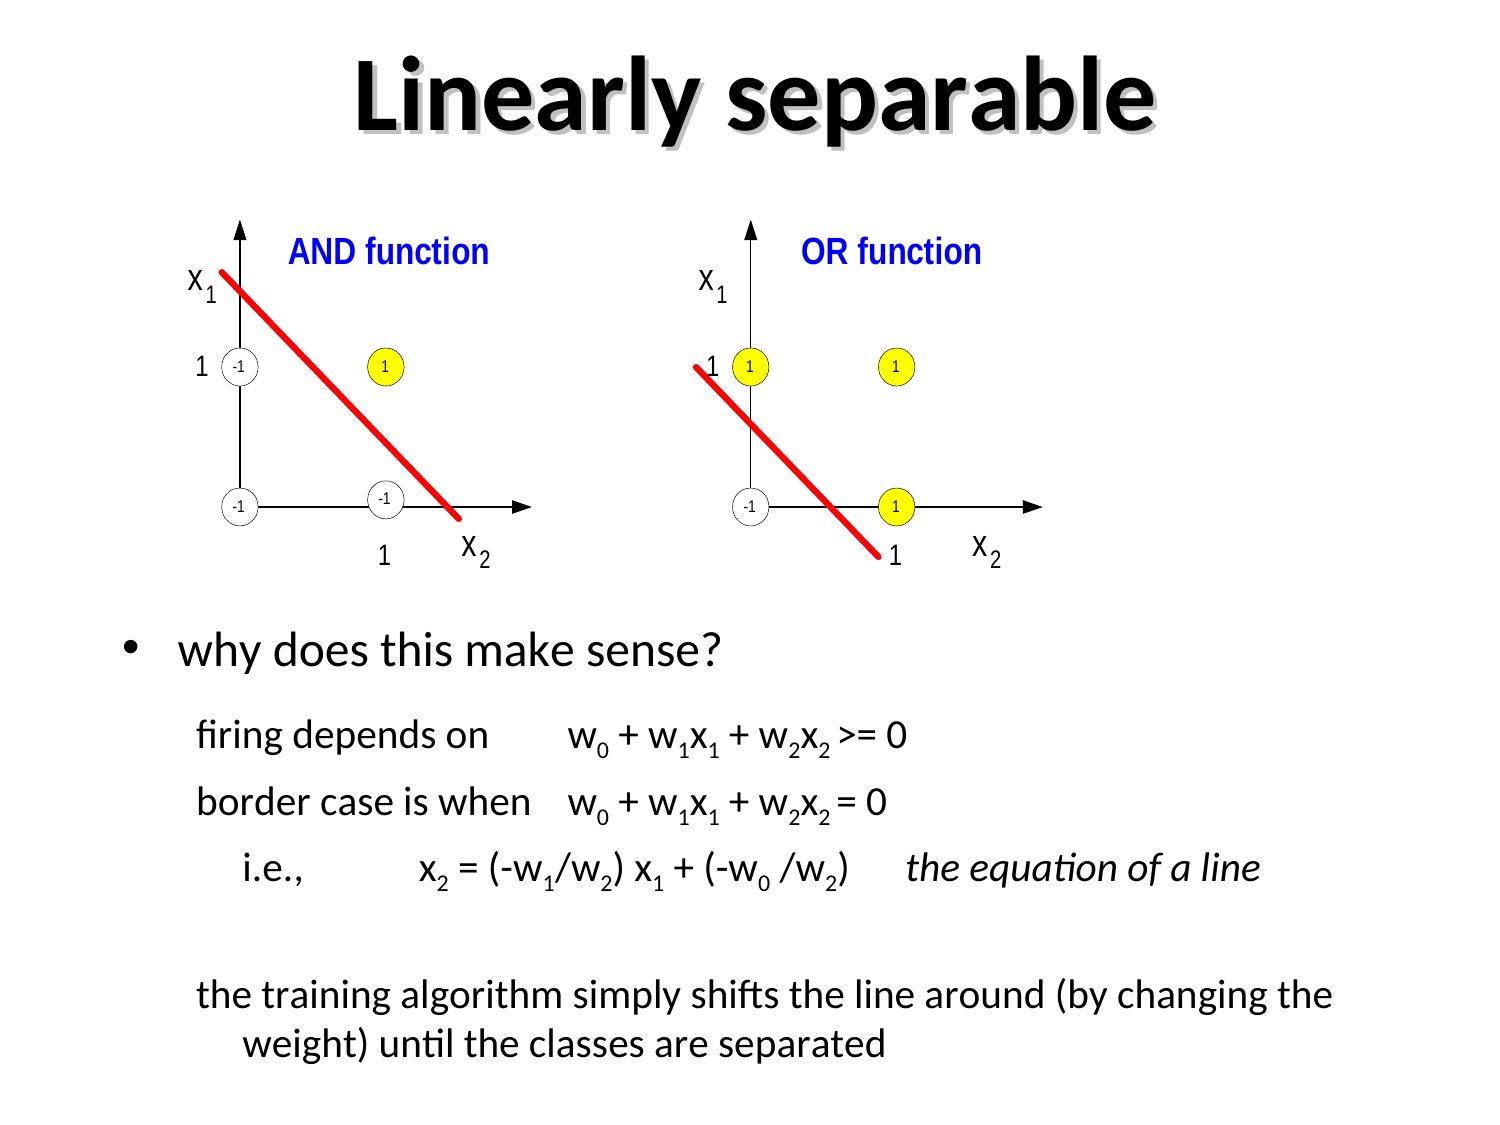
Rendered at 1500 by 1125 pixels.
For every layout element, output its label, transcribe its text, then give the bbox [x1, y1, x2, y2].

list why does this make sense? firing depends on w0 + w1x1 + w2x2 >= 0 border case is when w0 + w1x1 + w2x2 = 0 i.e., x2 = (-w1/w2) x1 + (-w0 /w2) the equation of a line the training algorithm simply shifts the line around (by changing the weight) until the classes are separated [107, 609, 1467, 1079]
title Linearly separable [47, 35, 1465, 141]
chart [166, 175, 1101, 595]
